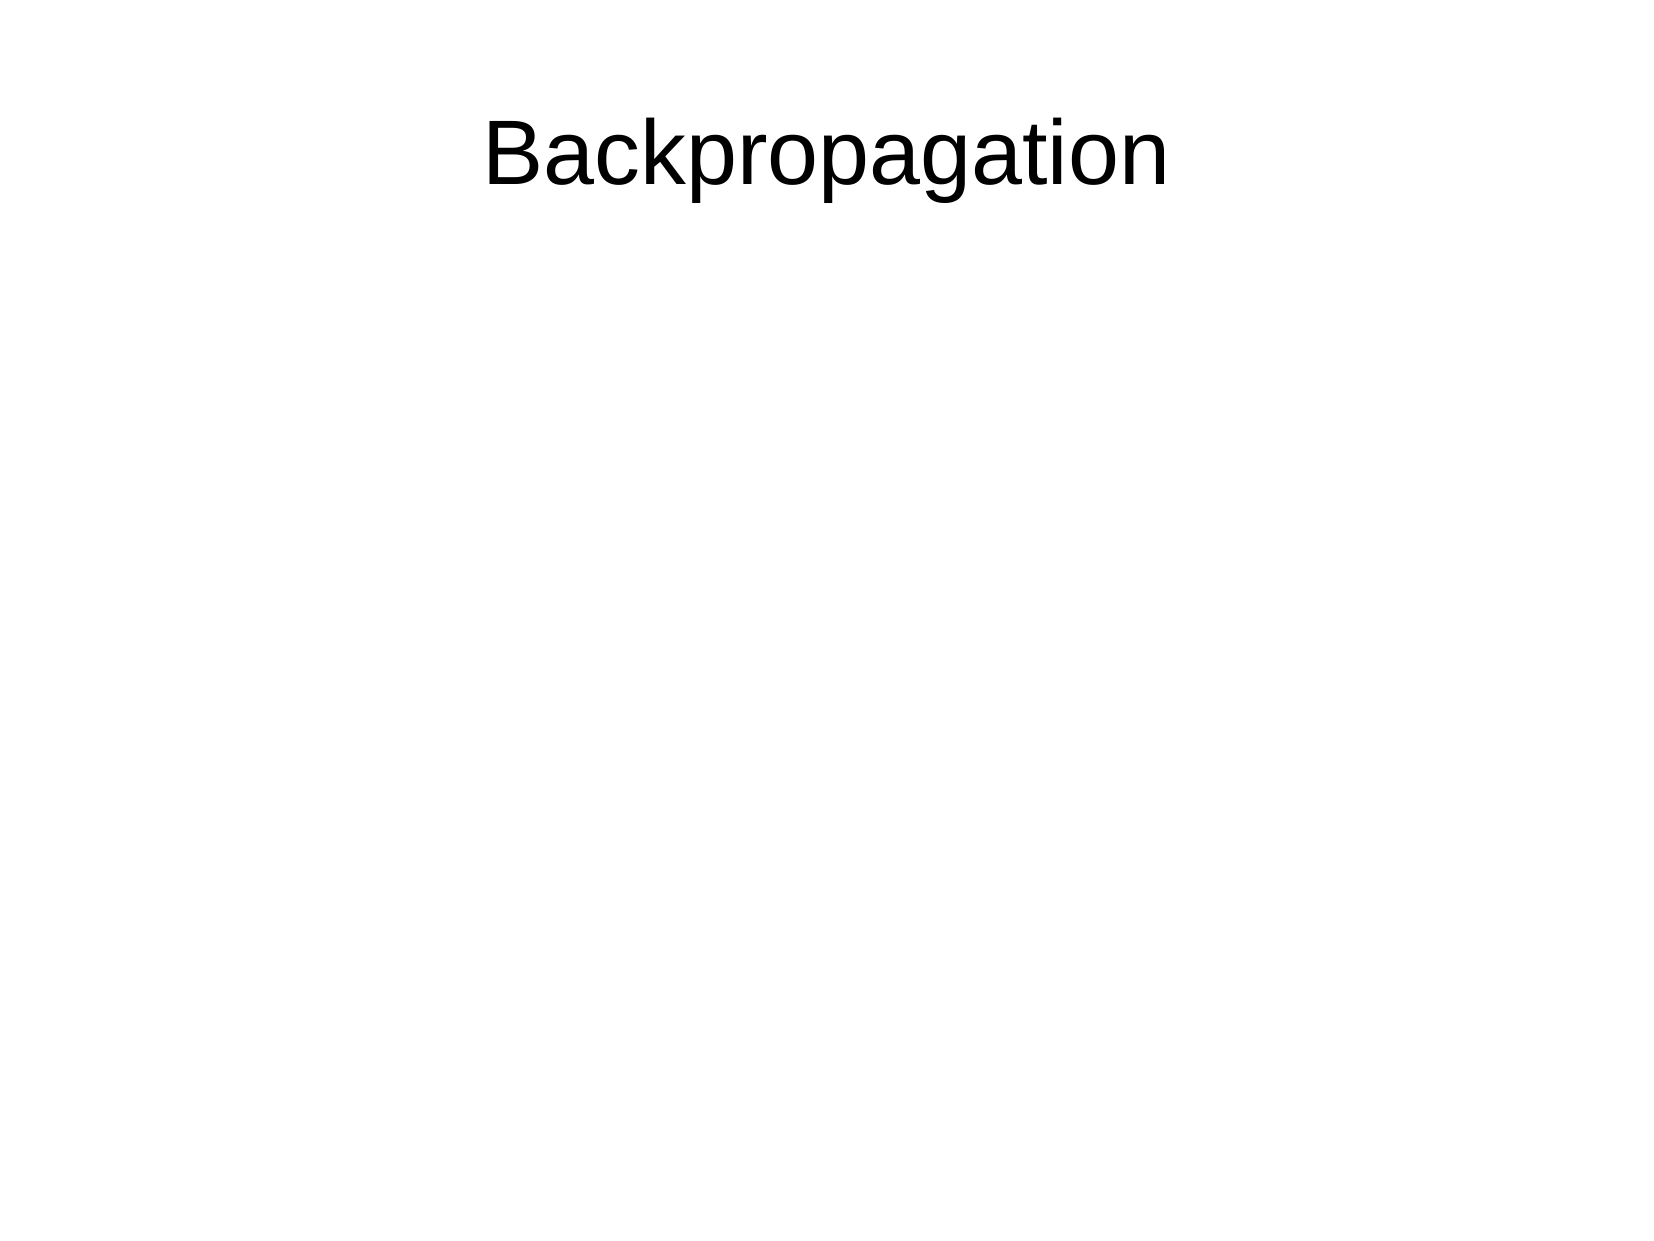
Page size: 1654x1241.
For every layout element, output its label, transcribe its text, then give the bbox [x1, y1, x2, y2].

title Backpropagation [82, 49, 1571, 257]
